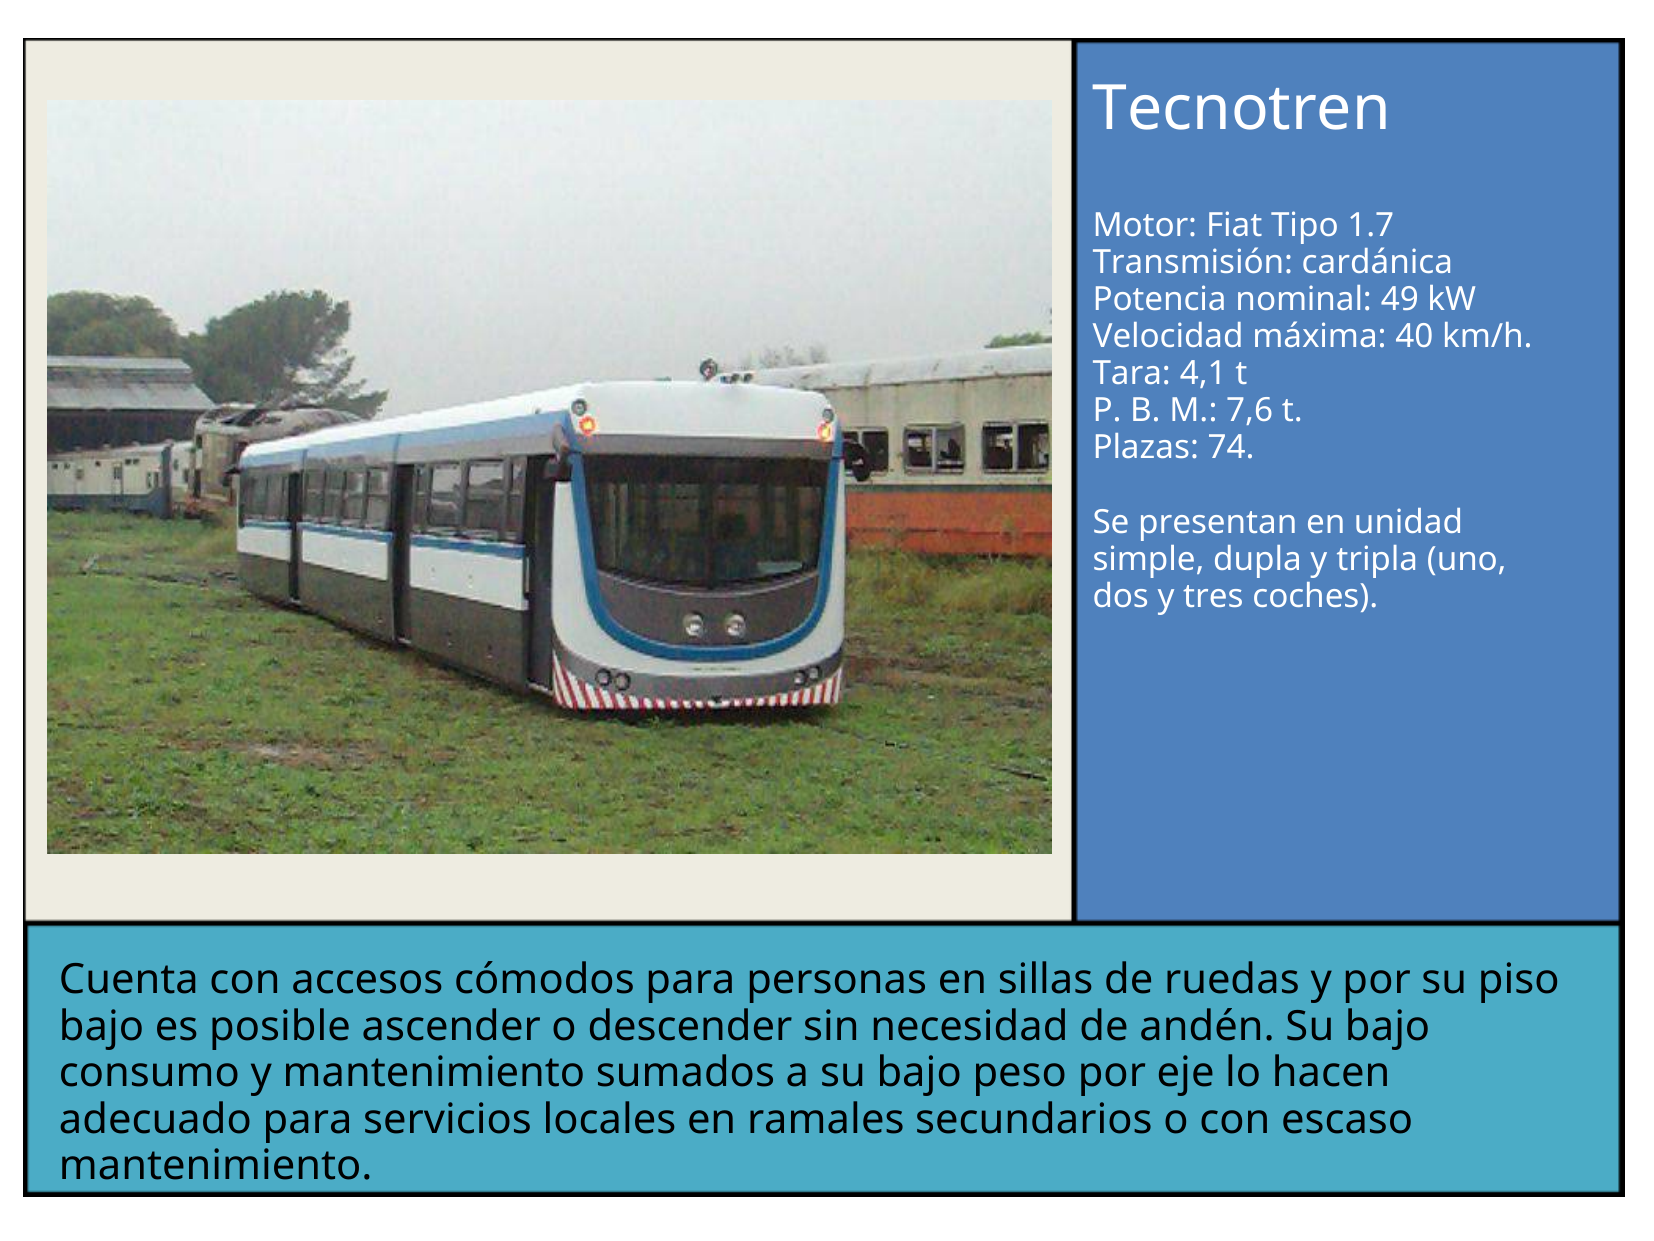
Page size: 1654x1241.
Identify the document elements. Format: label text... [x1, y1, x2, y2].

picture [23, 38, 1630, 1202]
text_box Tecnotren [1092, 73, 1565, 180]
text_box Motor: Fiat Tipo 1.7 Transmisión: cardánica Potencia nominal: 49 kW Velocidad máxima: 40 km/h. Tara: 4,1 t P. B. M.: 7,6 t. Plazas: 74. Se presentan en unidad simple, dupla y tripla (uno, dos y tres coches). [1092, 206, 1565, 718]
text_box Cuenta con accesos cómodos para personas en sillas de ruedas y por su piso bajo es posible ascender o descender sin necesidad de andén. Su bajo consumo y mantenimiento sumados a su bajo peso por eje lo hacen adecuado para servicios locales en ramales secundarios o con escaso mantenimiento. [59, 956, 1583, 1158]
